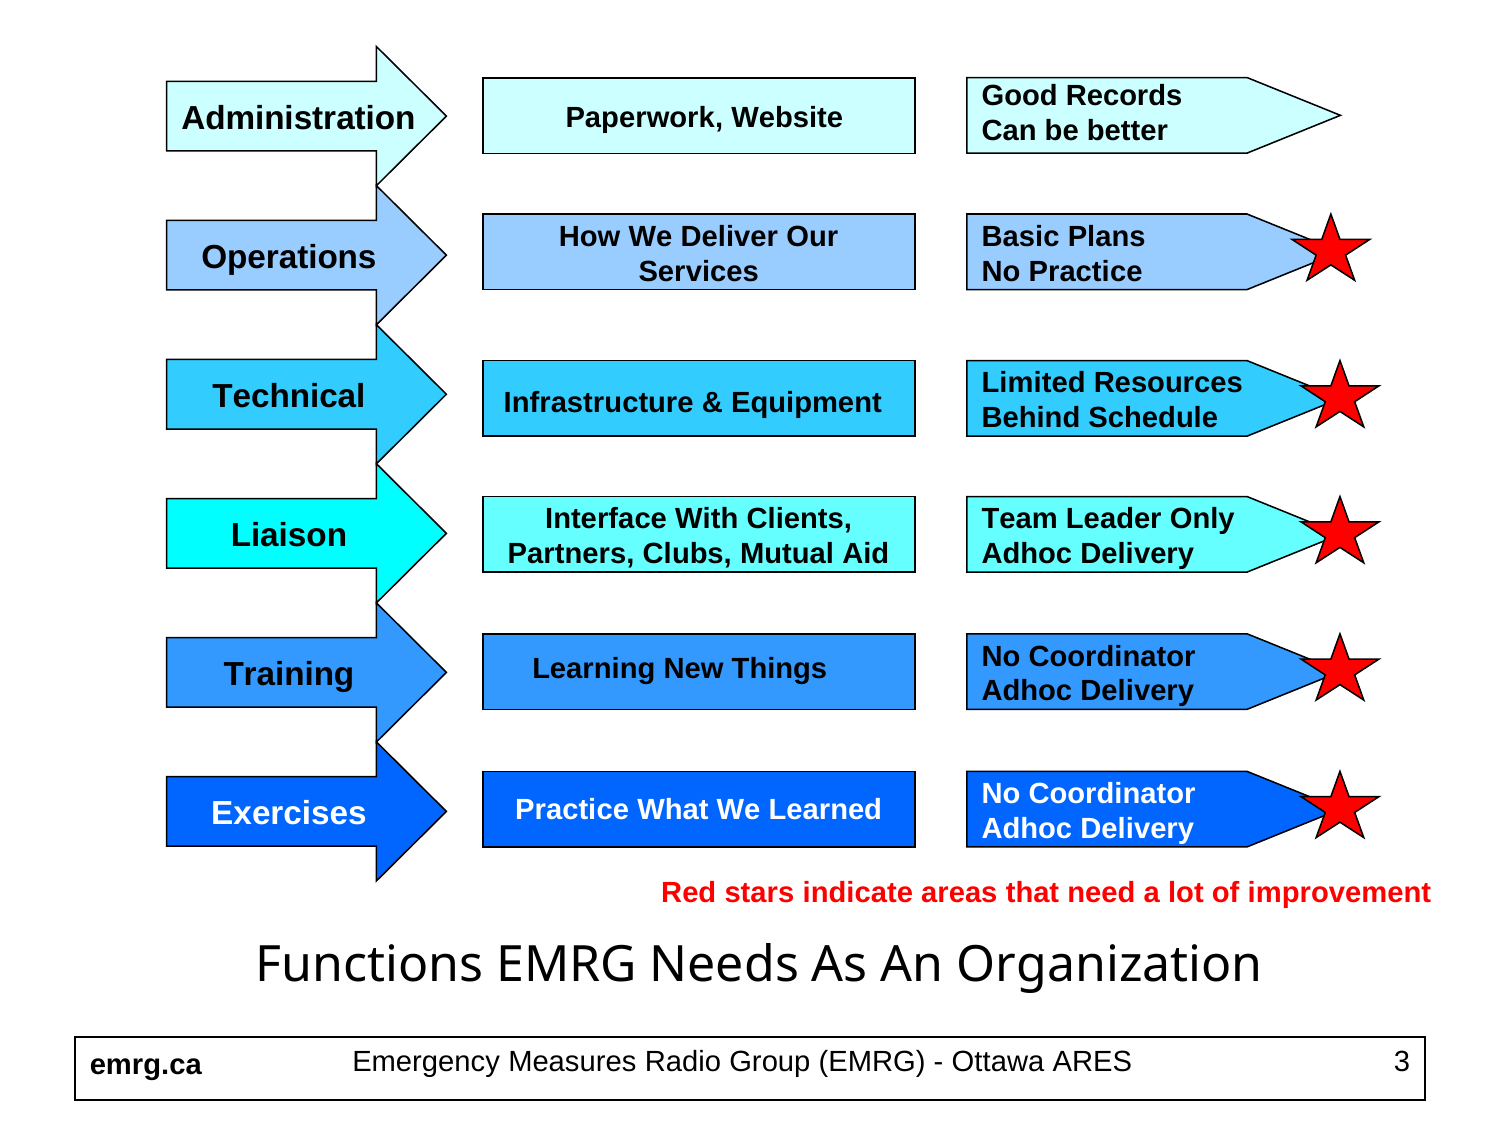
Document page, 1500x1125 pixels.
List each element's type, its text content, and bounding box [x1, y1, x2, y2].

text_box Good Records Can be better [966, 68, 1302, 155]
text_box How We Deliver Our Services [482, 209, 915, 295]
text_box Paperwork, Website [494, 90, 915, 142]
text_box [1301, 496, 1379, 563]
text_box Operations [166, 185, 447, 325]
text_box [1302, 99, 1341, 131]
text_box No Coordinator Adhoc Delivery [966, 766, 1256, 852]
text_box Exercises [166, 741, 447, 881]
text_box Administration [166, 46, 447, 186]
text_box Liaison [166, 463, 447, 603]
text_box No Coordinator Adhoc Delivery [966, 629, 1256, 715]
text_box Functions EMRG Needs As An Organization [126, 924, 1393, 1000]
text_box Infrastructure & Equipment [471, 375, 915, 427]
text_box Red stars indicate areas that need a lot of improvement [646, 865, 1447, 917]
text_box [482, 360, 915, 375]
text_box Interface With Clients, Partners, Clubs, Mutual Aid [482, 491, 915, 578]
text_box Limited Resources Behind Schedule [966, 355, 1302, 442]
text_box Practice What We Learned [482, 782, 915, 834]
text_box [482, 834, 915, 847]
text_box [482, 427, 915, 437]
text_box Training [166, 602, 447, 742]
text_box [482, 771, 915, 782]
text_box Learning New Things [517, 642, 843, 693]
text_box [1256, 633, 1379, 706]
text_box [1301, 360, 1379, 427]
text_box [482, 78, 915, 154]
text_box Basic Plans No Practice [966, 209, 1302, 295]
text_box Technical [166, 324, 447, 464]
text_box Team Leader Only Adhoc Delivery [966, 491, 1302, 578]
text_box [1291, 214, 1370, 281]
text_box [1256, 771, 1379, 844]
text_box [482, 633, 915, 710]
